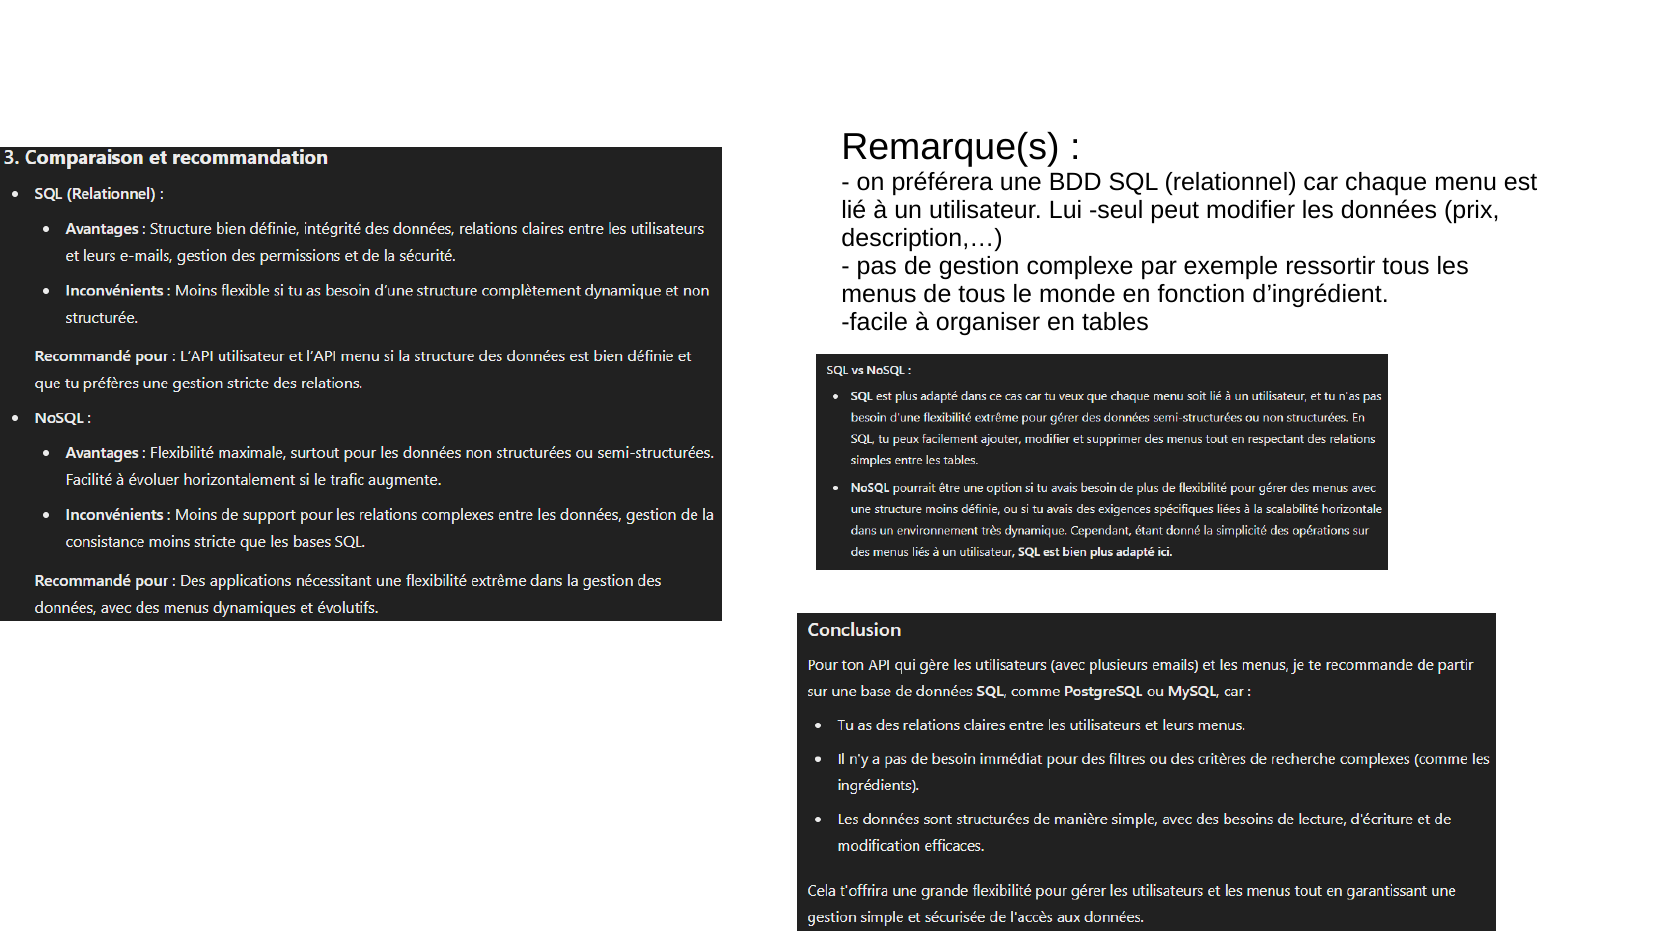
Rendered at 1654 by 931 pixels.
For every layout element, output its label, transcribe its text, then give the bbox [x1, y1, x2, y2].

picture [816, 354, 1388, 570]
text_box Remarque(s) : - on préférera une BDD SQL (relationnel) car chaque menu est lié à un utilisateur. Lui -seul peut modifier les données (prix, description,…) - pas de gestion complexe par exemple ressortir tous les menus de tous le monde en fonction d’ingrédient. -facile à organiser en tables [826, 118, 1565, 473]
picture [797, 613, 1496, 931]
picture [0, 147, 722, 621]
